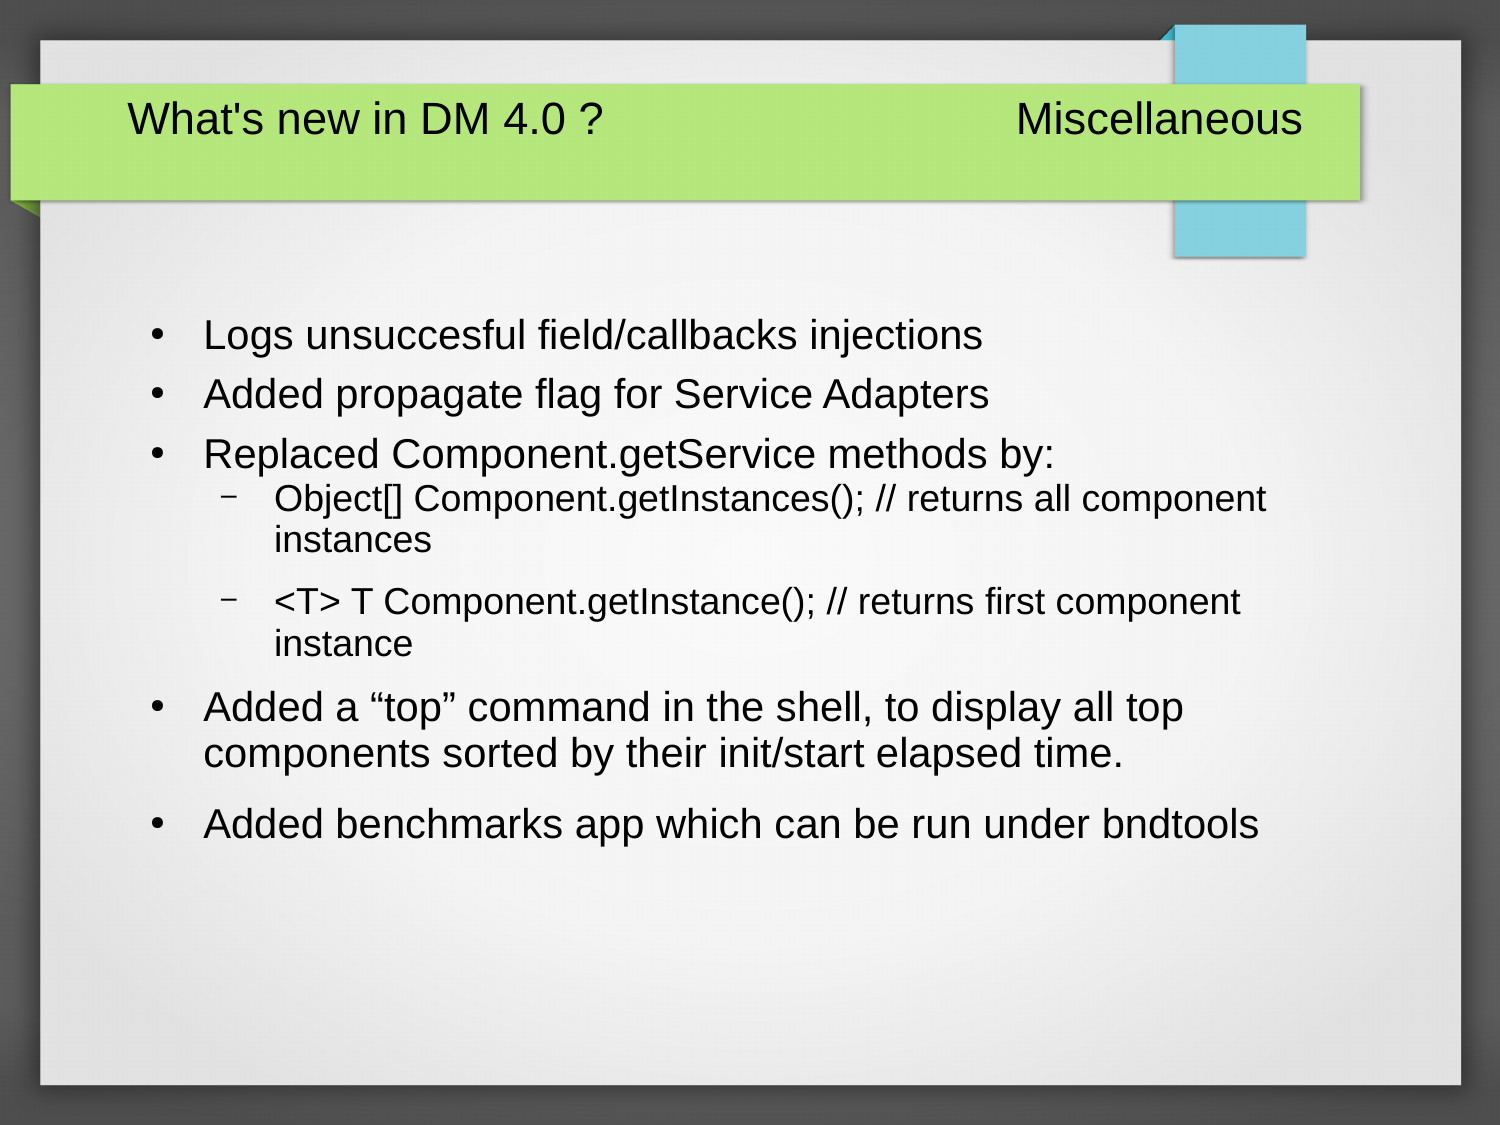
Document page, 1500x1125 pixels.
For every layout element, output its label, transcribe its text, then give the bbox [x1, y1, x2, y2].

picture [0, 0, 1500, 1125]
list Logs unsuccesful field/callbacks injections Added propagate flag for Service Adapters Replaced Component.getService methods by: Object[] Component.getInstances(); // returns all component instances <T> T Component.getInstance(); // returns first component instance Added a “top” command in the shell, to display all top components sorted by their init/start elapsed time. Added benchmarks app which can be run under bndtools [117, 303, 1393, 1036]
title What's new in DM 4.0 ? Miscellaneous [112, 42, 1388, 246]
